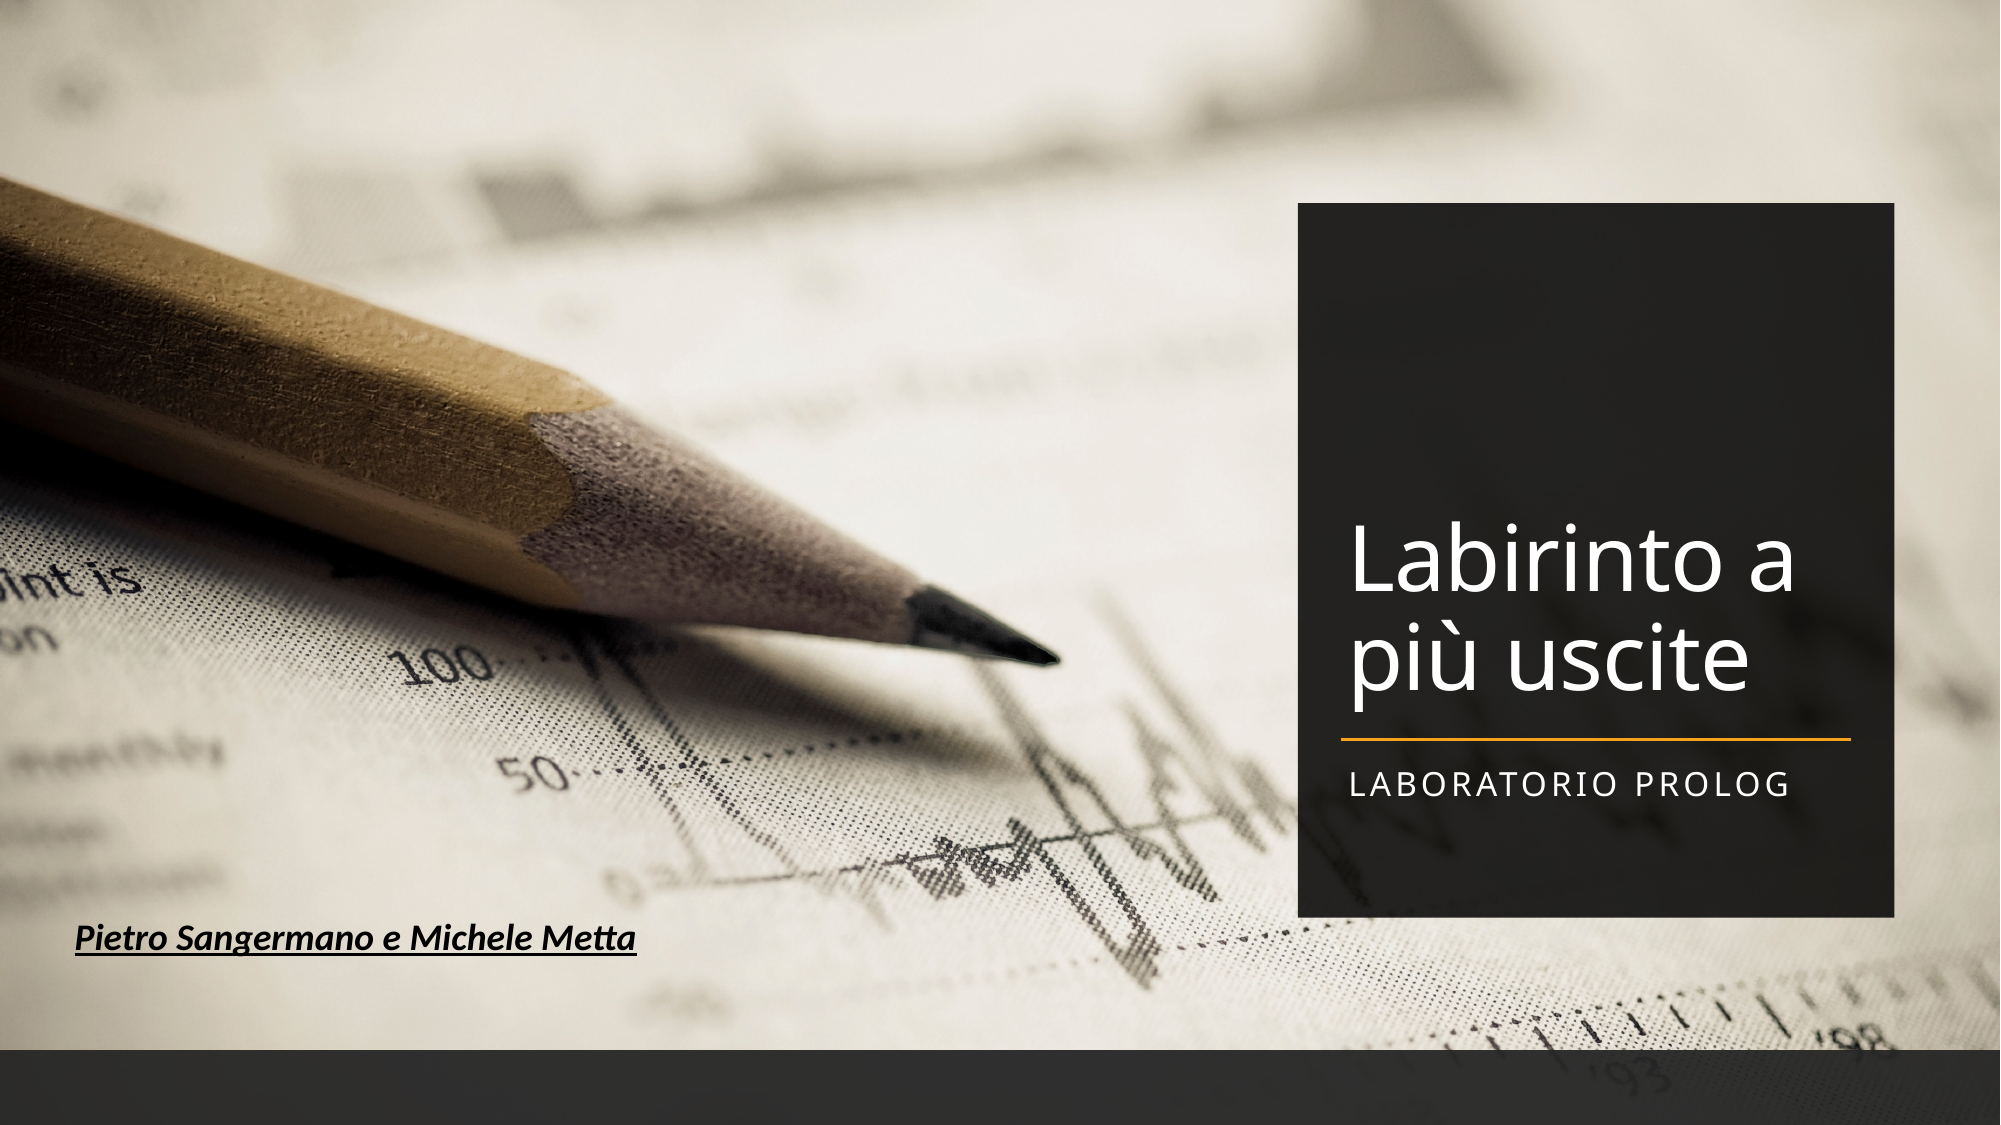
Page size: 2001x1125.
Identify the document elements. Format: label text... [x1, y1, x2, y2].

title Labirinto a più uscite [1332, 242, 1860, 718]
subtitle Laboratorio prolog [1333, 756, 1860, 884]
text_box [0, 1050, 2000, 1125]
text_box [1298, 203, 1894, 918]
picture [0, 0, 2000, 1050]
text_box Pietro Sangermano e Michele Metta [59, 905, 1070, 967]
